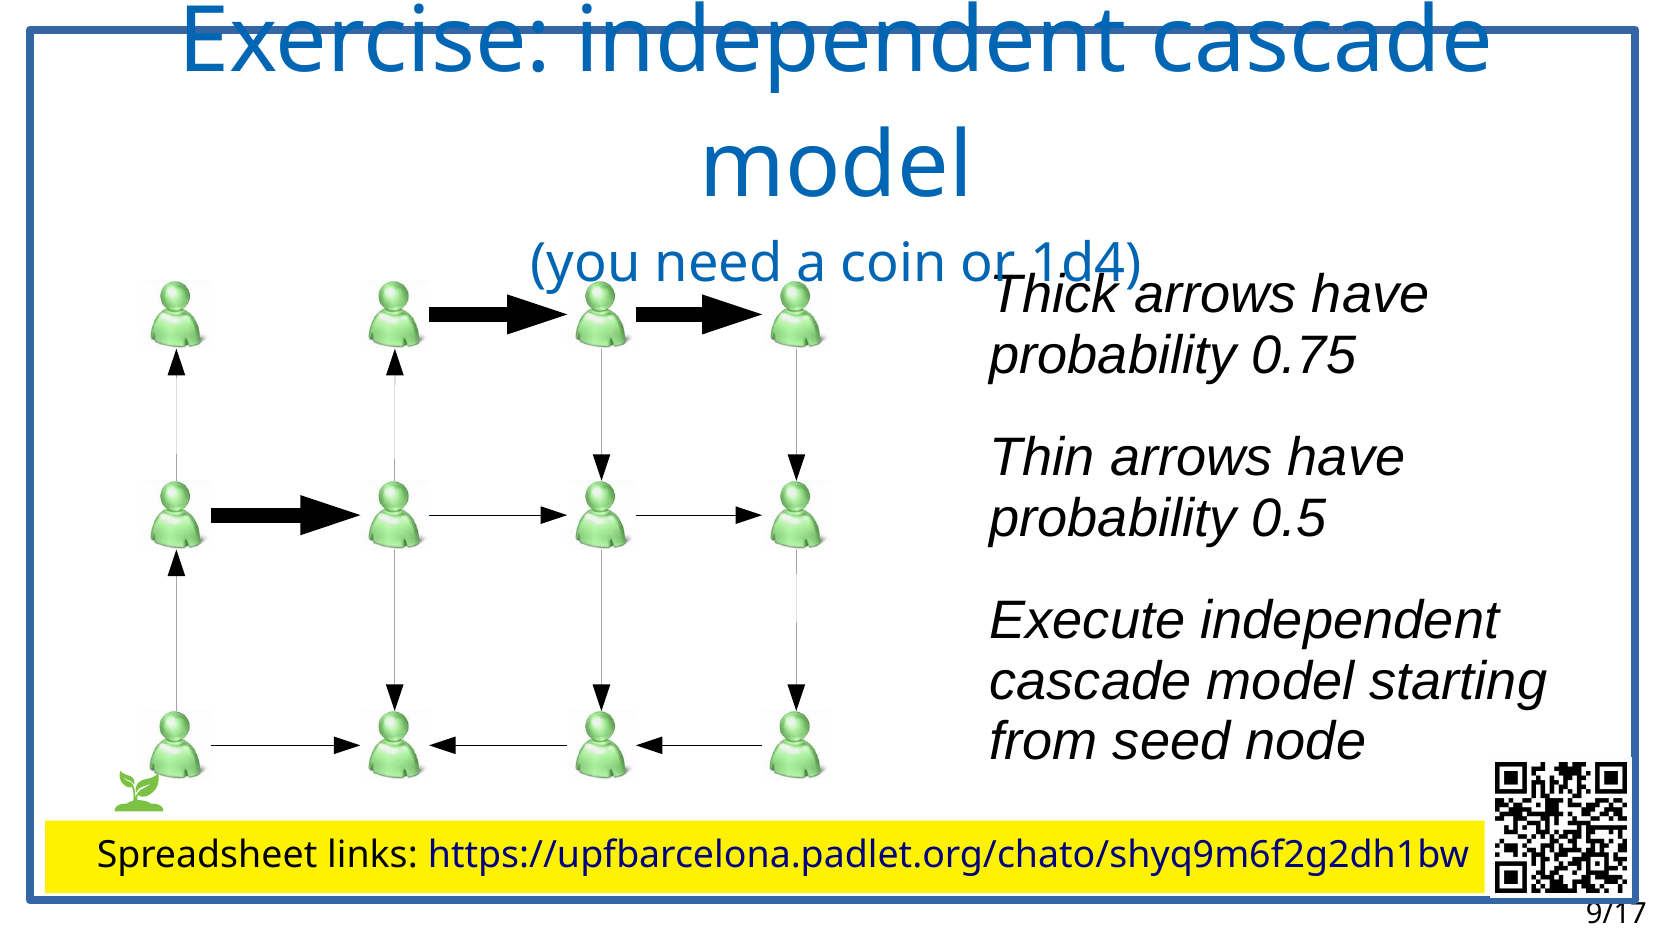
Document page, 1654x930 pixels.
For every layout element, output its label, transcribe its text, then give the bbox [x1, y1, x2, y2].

picture [114, 710, 211, 812]
picture [567, 710, 636, 780]
text_box Spreadsheet links: https://upfbarcelona.padlet.org/chato/shyq9m6f2g2dh1bw [45, 820, 1485, 894]
picture [360, 710, 430, 780]
picture [762, 480, 831, 550]
picture [142, 480, 211, 550]
picture [567, 280, 636, 349]
picture [761, 710, 831, 780]
picture [567, 480, 636, 550]
picture [1490, 757, 1632, 898]
picture [762, 280, 831, 349]
text_box Thick arrows have probability 0.75 Thin arrows have probability 0.5 Execute independent cascade model starting from seed node [974, 256, 1590, 802]
picture [360, 480, 430, 550]
picture [142, 280, 211, 349]
picture [360, 280, 430, 349]
title Exercise: independent cascade model (you need a coin or 1d4) [82, 32, 1591, 238]
